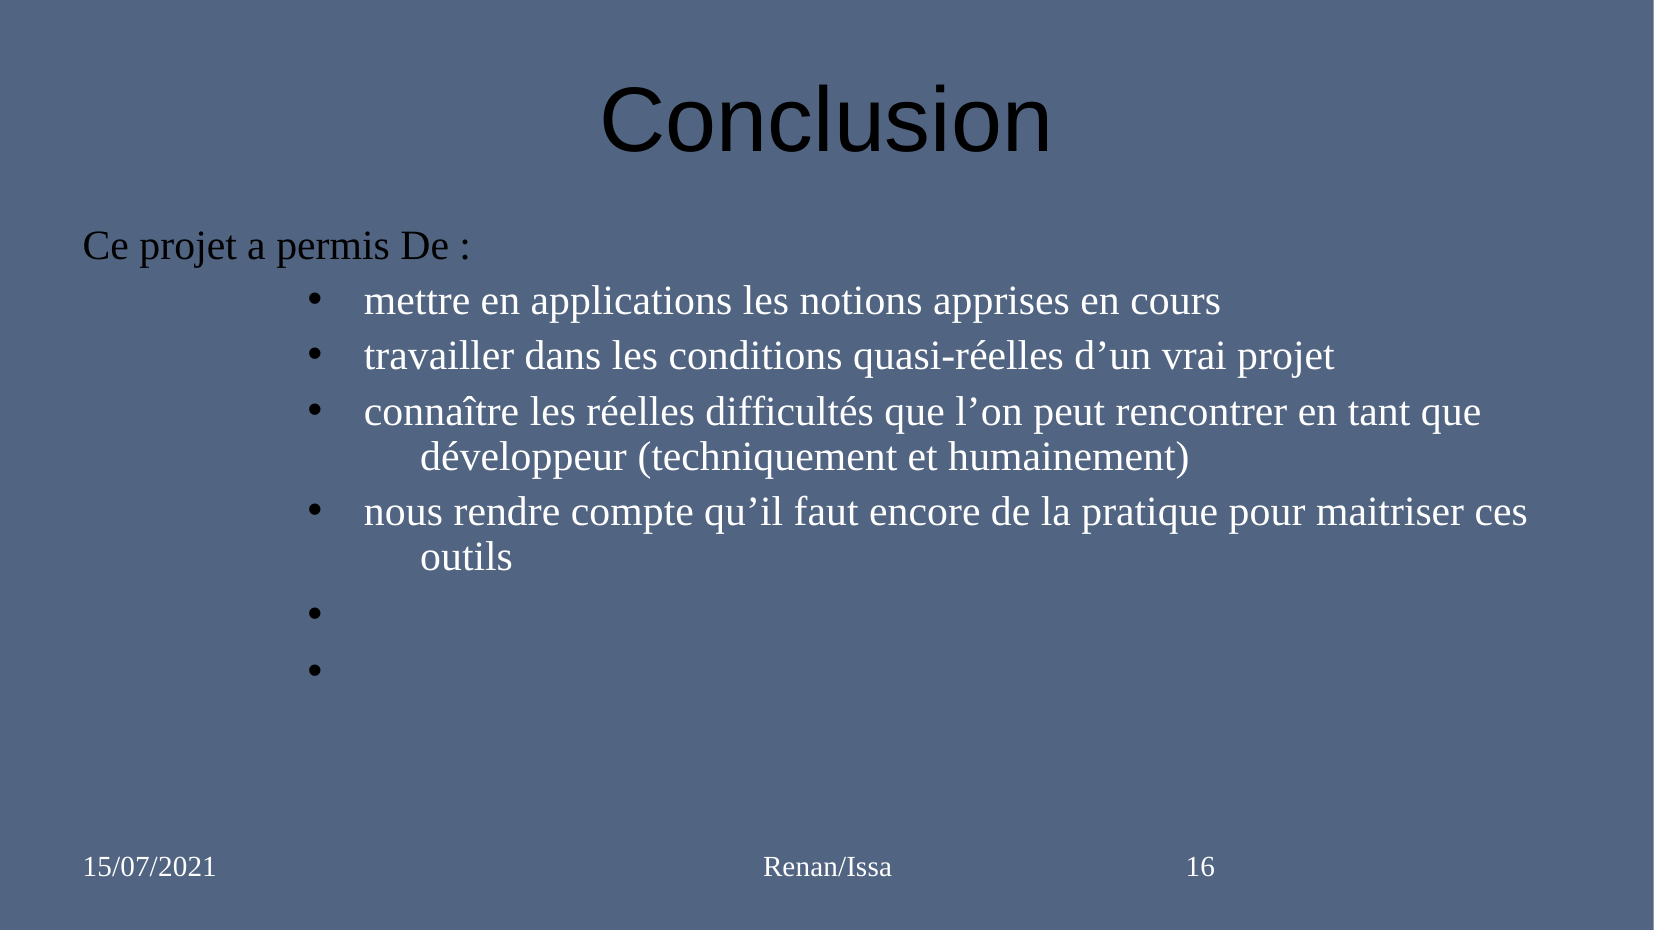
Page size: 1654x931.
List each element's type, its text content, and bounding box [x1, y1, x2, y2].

text_box Renan/Issa [565, 847, 1090, 912]
text_box 15/07/2021 [82, 847, 468, 912]
text_box [1185, 847, 1571, 912]
list Ce projet a permis De : mettre en applications les notions apprises en cours travailler dans les conditions quasi-réelles d’un vrai projet connaître les réelles difficultés que l’on peut rencontrer en tant que développeur (techniquement et humainement) nous rendre compte qu’il faut encore de la pratique pour maitriser ces outils [82, 217, 1571, 758]
title Conclusion [82, 37, 1571, 193]
